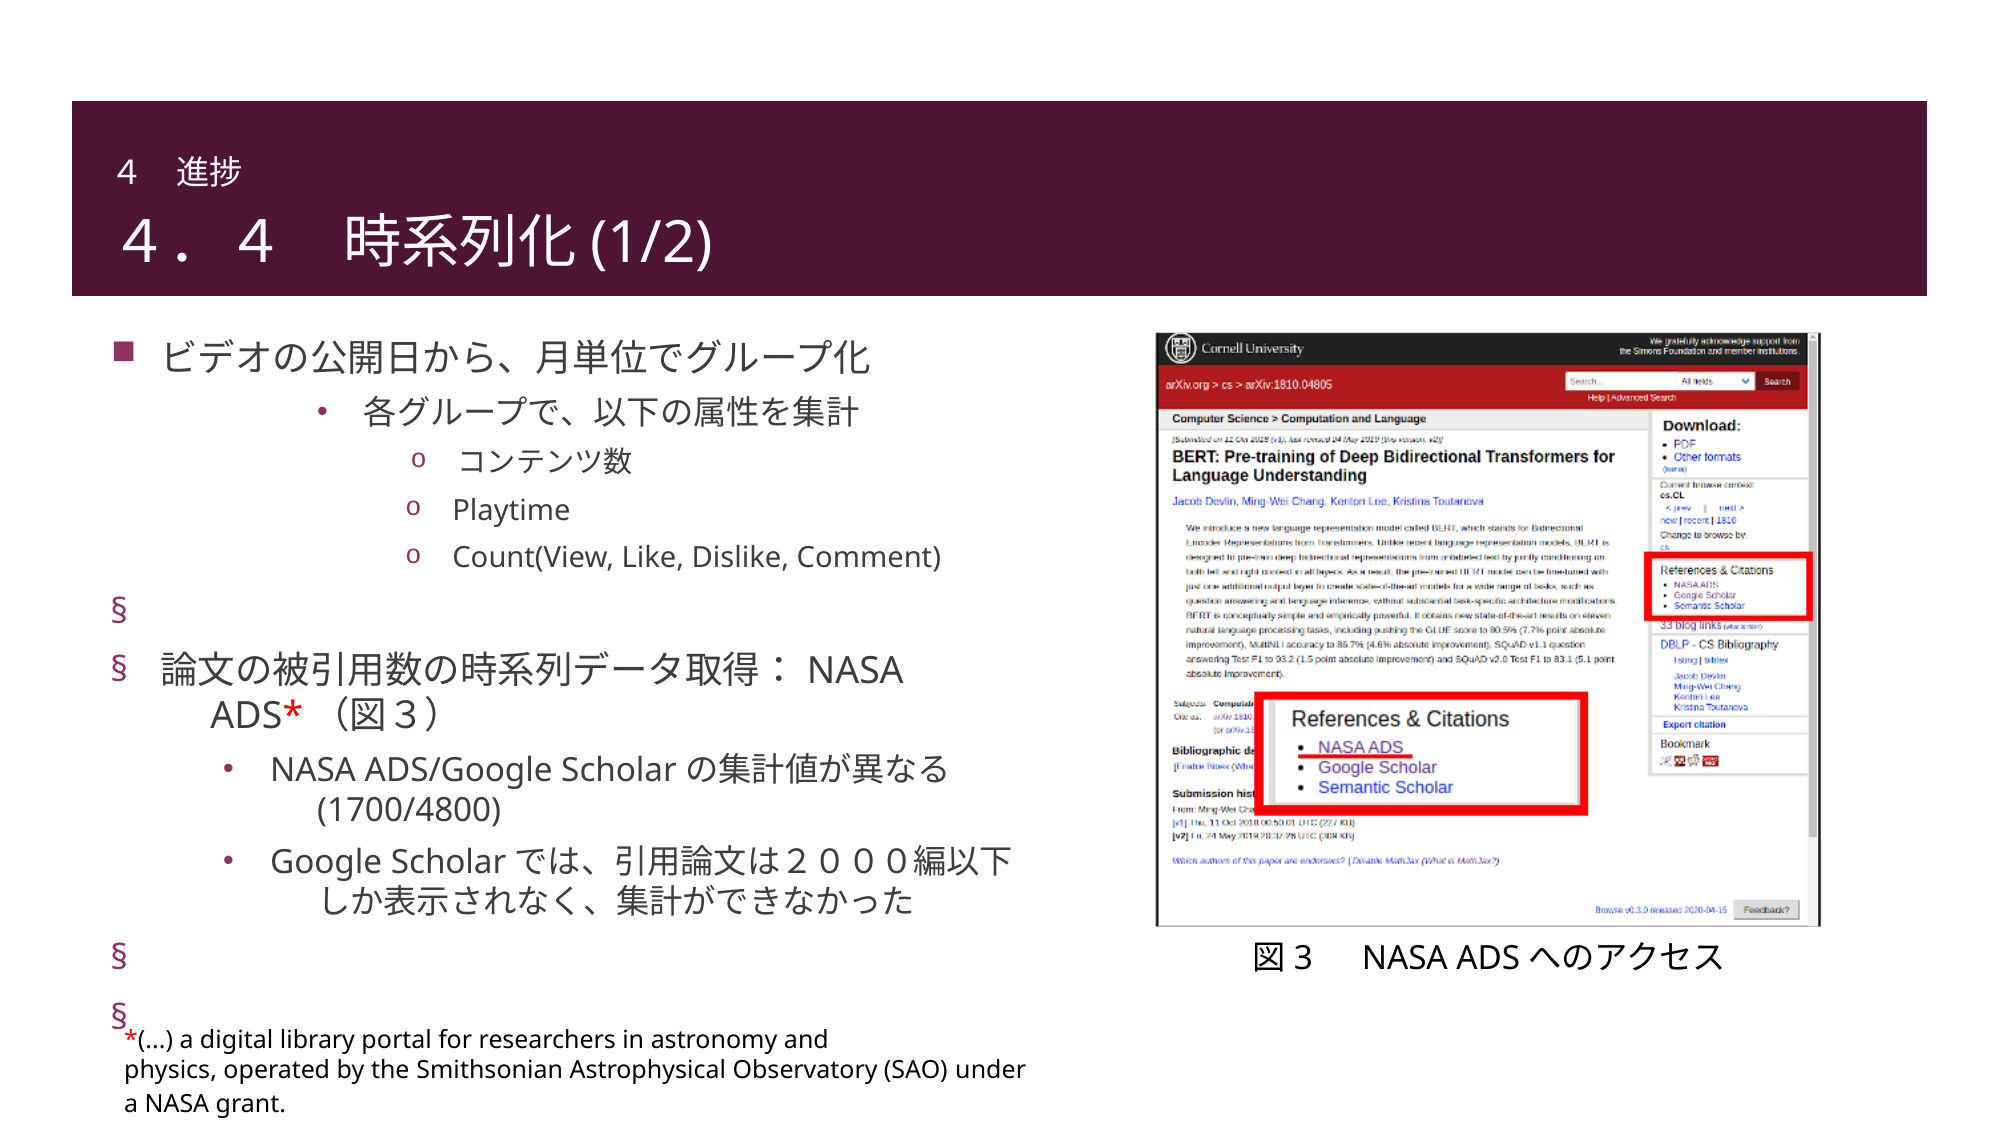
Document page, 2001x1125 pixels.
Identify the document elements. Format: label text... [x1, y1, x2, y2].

picture [850, 61, 2000, 1125]
text_box 図3 NASA ADSへのアクセス [1004, 928, 1974, 985]
text_box ４ 進捗 [95, 114, 850, 199]
text_box *(...) a digital library portal for researchers in astronomy and physics, operated by the Smithsonian Astrophysical Observatory (SAO) under a NASA grant. [109, 1016, 1056, 1093]
title ４．４ 時系列化(1/2) [95, 199, 850, 282]
list ビデオの公開日から、月単位でグループ化 各グループで、以下の属性を集計 コンテンツ数 Playtime Count(View, Like, Dislike, Comment) 論文の被引用数の時系列データ取得：NASA ADS*（図３） NASA ADS/Google Scholarの集計値が異なる(1700/4800) Google Scholarでは、引用論文は２０００編以下しか表示されなく、集計ができなかった [95, 310, 850, 1063]
